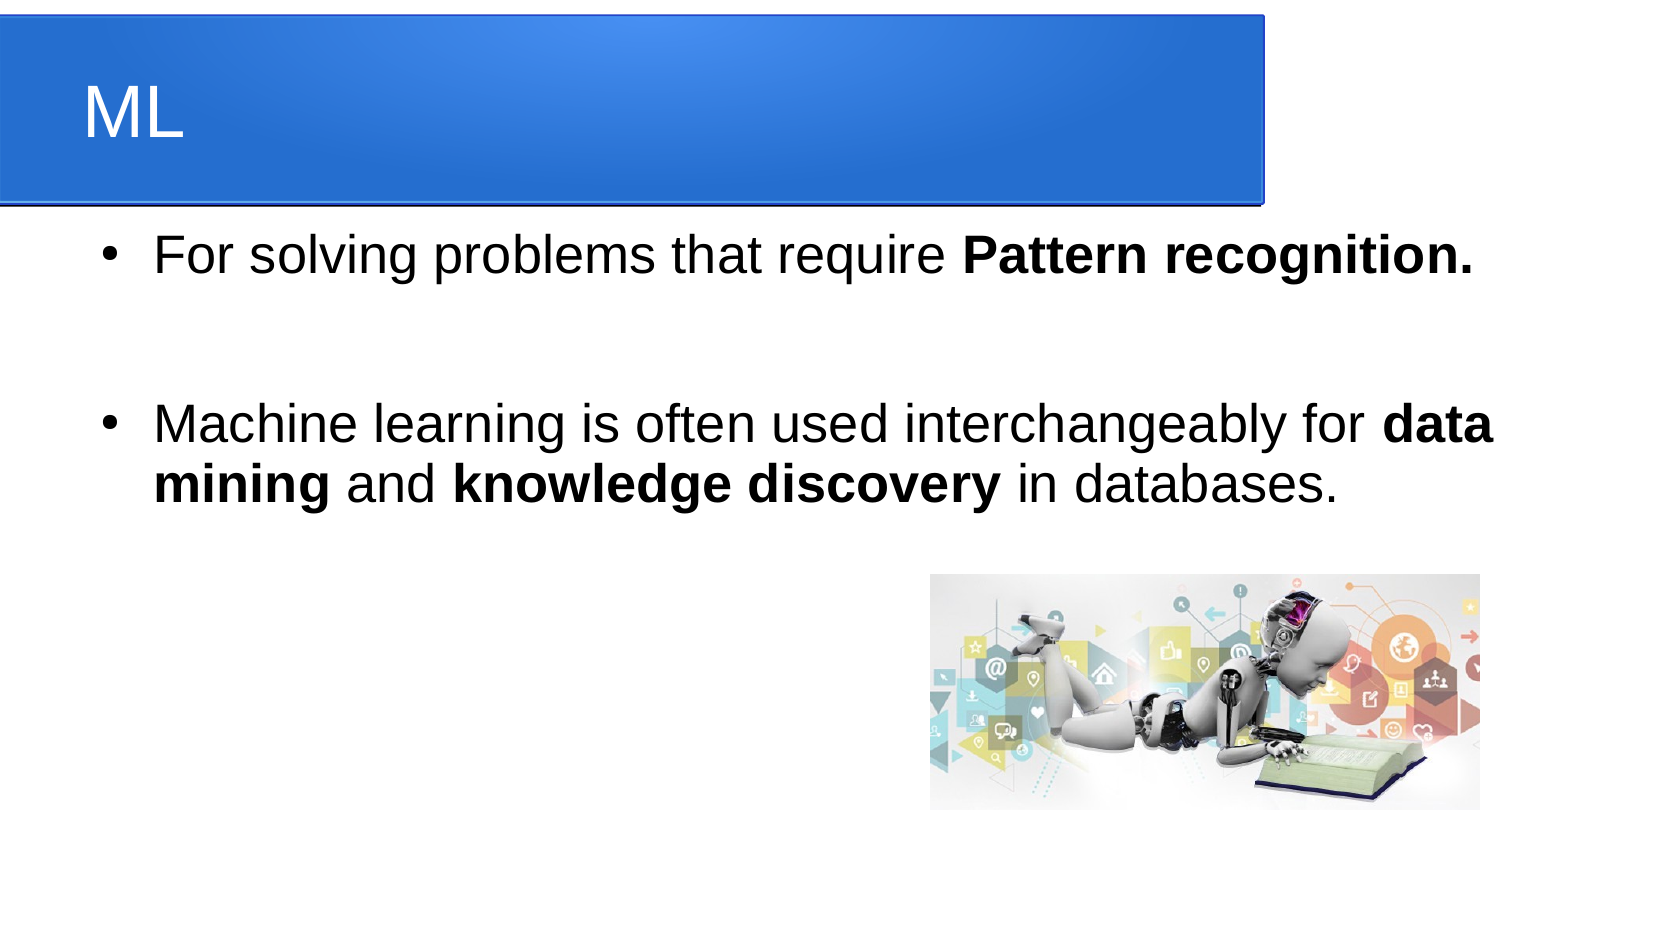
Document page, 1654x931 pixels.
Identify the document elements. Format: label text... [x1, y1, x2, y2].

picture [930, 574, 1480, 811]
list For solving problems that require Pattern recognition. Machine learning is often used interchangeably for data mining and knowledge discovery in databases. [82, 224, 1571, 764]
title ML [82, 35, 1235, 189]
